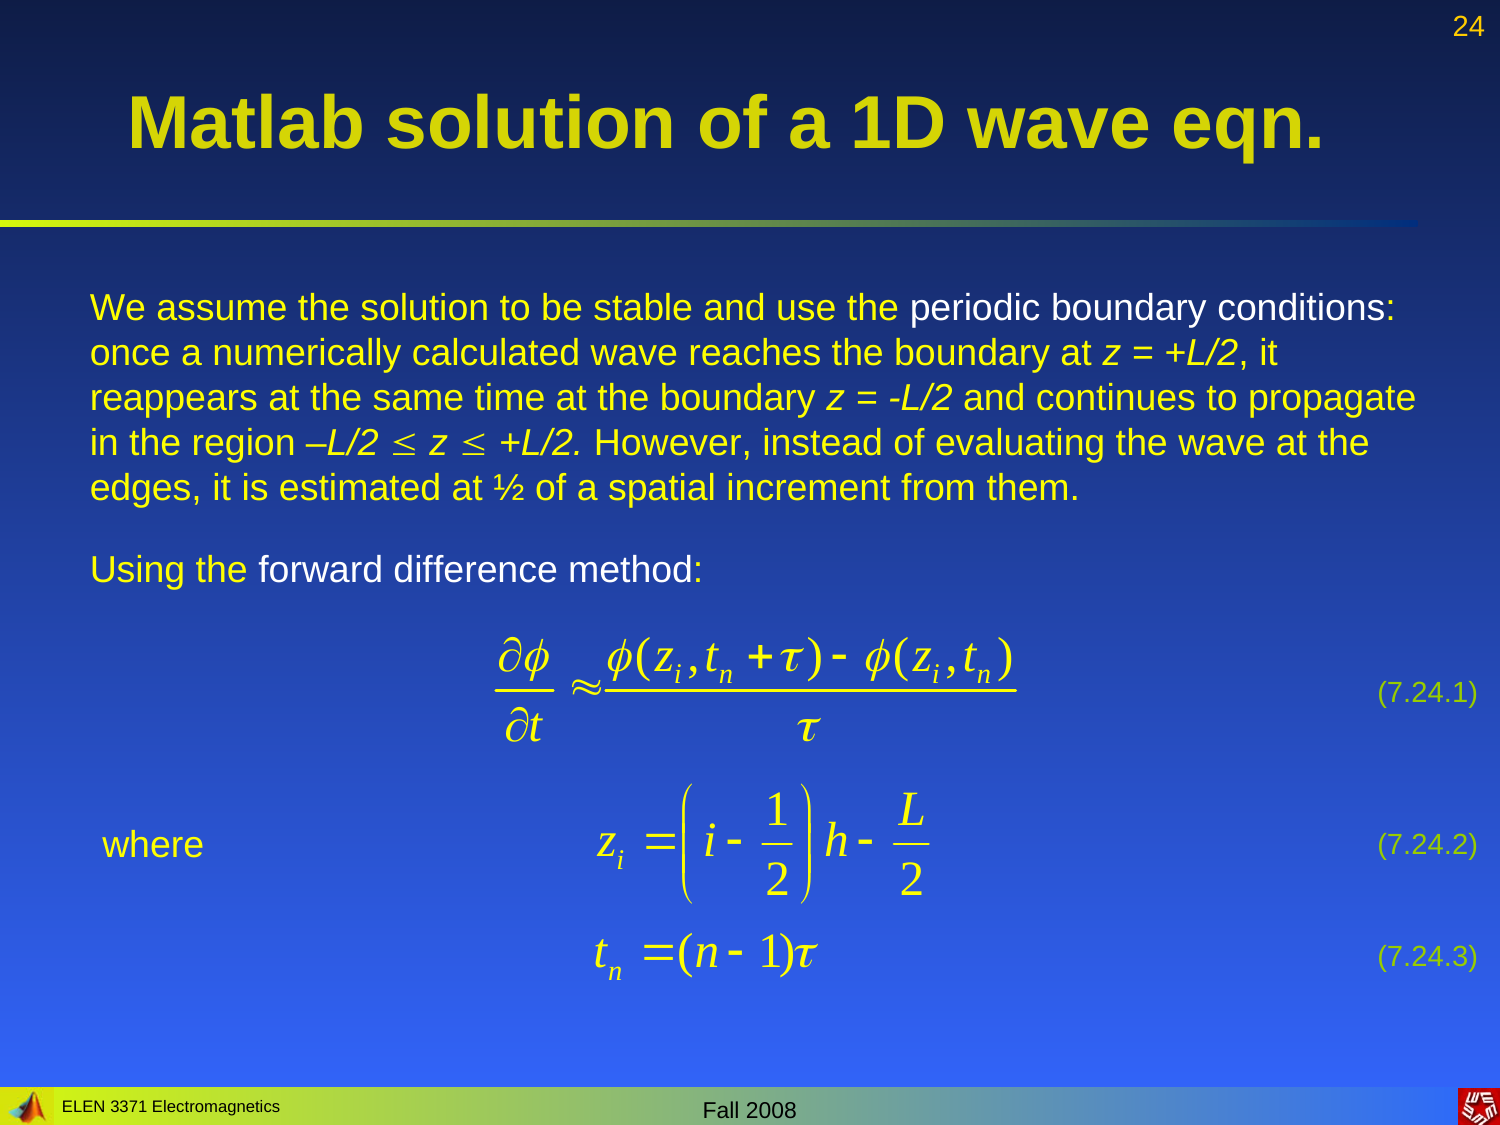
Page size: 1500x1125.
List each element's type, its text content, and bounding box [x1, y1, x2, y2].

picture [0, 1087, 54, 1125]
title Matlab solution of a 1D wave eqn. [112, 37, 1388, 201]
text_box Using the forward difference method: [75, 537, 913, 598]
text_box where [87, 812, 238, 873]
text_box (7.24.1) [1362, 665, 1500, 717]
text_box (7.24.3) [1362, 929, 1500, 981]
chart [487, 624, 1025, 753]
text_box We assume the solution to be stable and use the periodic boundary conditions: once a numerically calculated wave reaches the boundary at z = +L/2, it reappears at the same time at the boundary z = -L/2 and continues to propagate in the region –L/2  z  +L/2. However, instead of evaluating the wave at the edges, it is estimated at ½ of a spatial increment from them. [75, 274, 1438, 516]
chart [587, 774, 938, 990]
picture [1458, 1088, 1500, 1125]
text_box (7.24.2) [1362, 817, 1500, 868]
